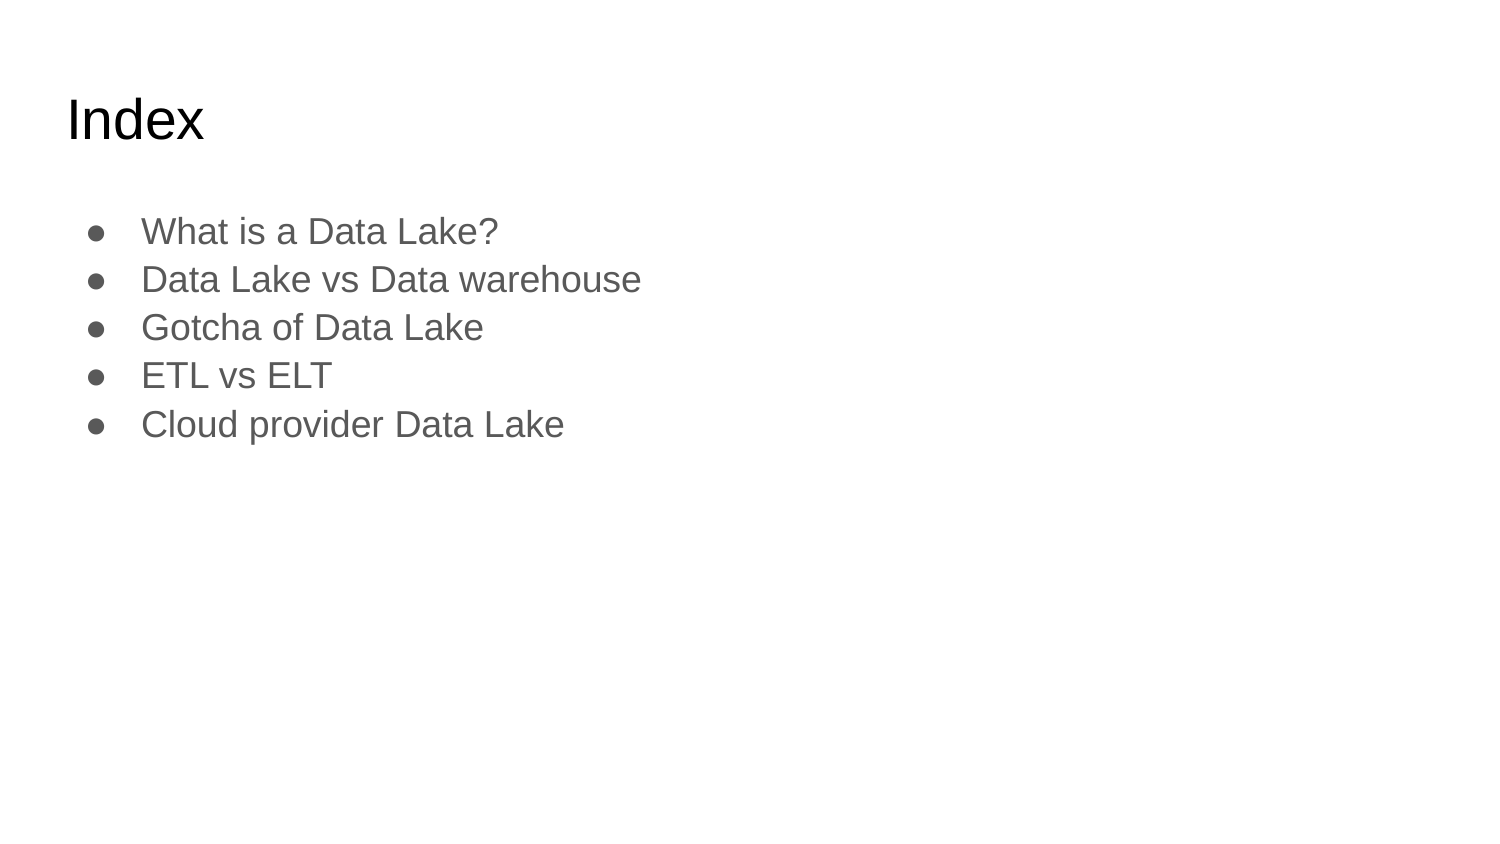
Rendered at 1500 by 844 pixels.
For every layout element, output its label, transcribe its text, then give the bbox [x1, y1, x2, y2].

list What is a Data Lake? Data Lake vs Data warehouse Gotcha of Data Lake ETL vs ELT Cloud provider Data Lake [51, 189, 1449, 750]
title Index [51, 72, 1449, 167]
